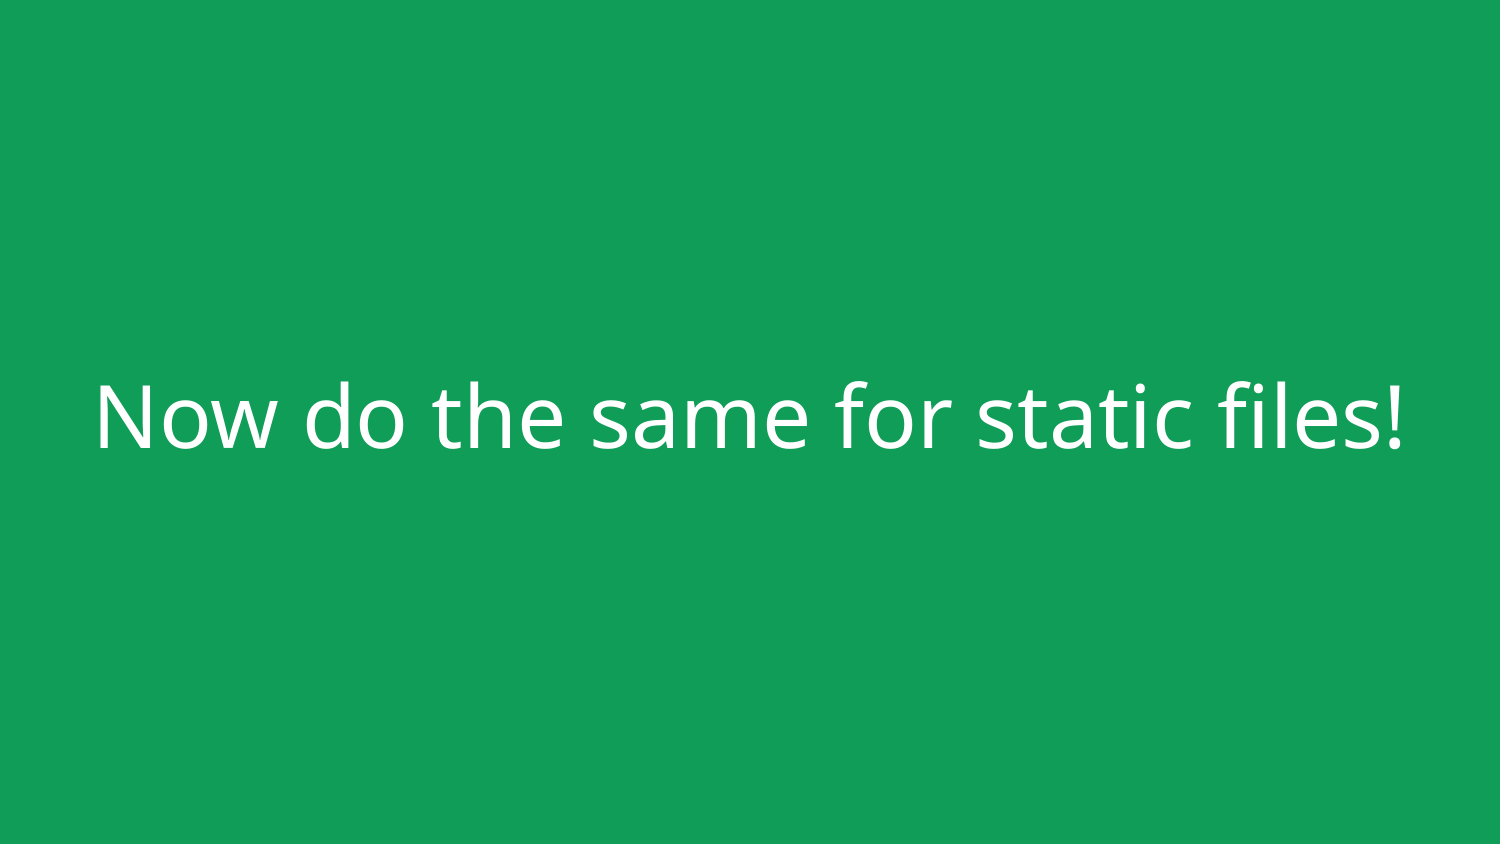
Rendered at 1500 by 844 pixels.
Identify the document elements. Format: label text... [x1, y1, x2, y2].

title Now do the same for static files! [75, 58, 1425, 771]
